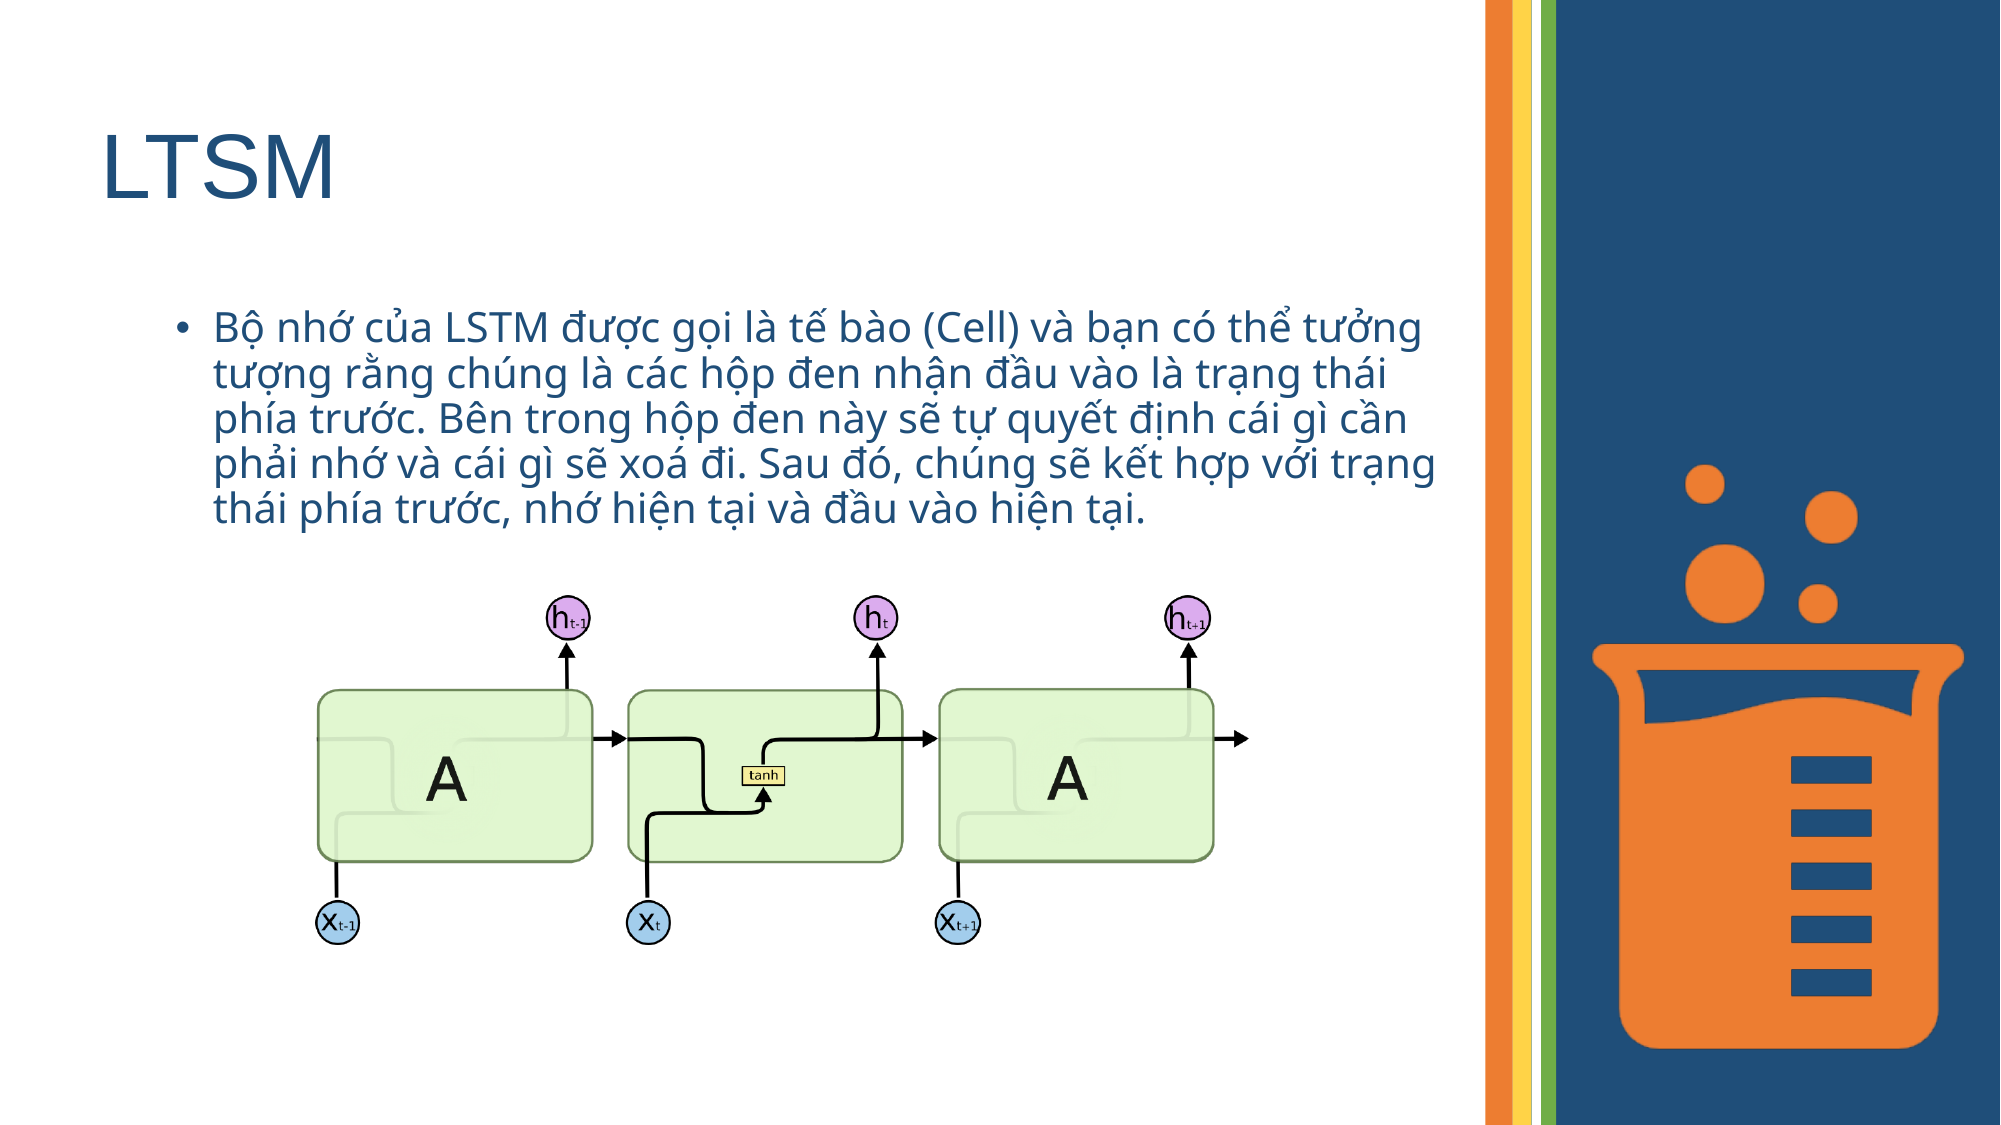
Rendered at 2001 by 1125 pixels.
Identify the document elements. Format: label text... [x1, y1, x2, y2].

picture [315, 595, 1249, 946]
text_box [1485, 1076, 2000, 1125]
list Bộ nhớ của LSTM được gọi là tế bào (Cell) và bạn có thể tưởng tượng rằng chúng là các hộp đen nhận đầu vào là trạng thái phía trước. Bên trong hộp đen này sẽ tự quyết định cái gì cần phải nhớ và cái gì sẽ xoá đi. Sau đó, chúng sẽ kết hợp với trạng thái phía trước, nhớ hiện tại và đầu vào hiện tại. [85, 299, 1460, 1014]
title LTSM [85, 59, 1460, 278]
picture [1459, 438, 2000, 1076]
text_box [1485, 0, 2000, 438]
